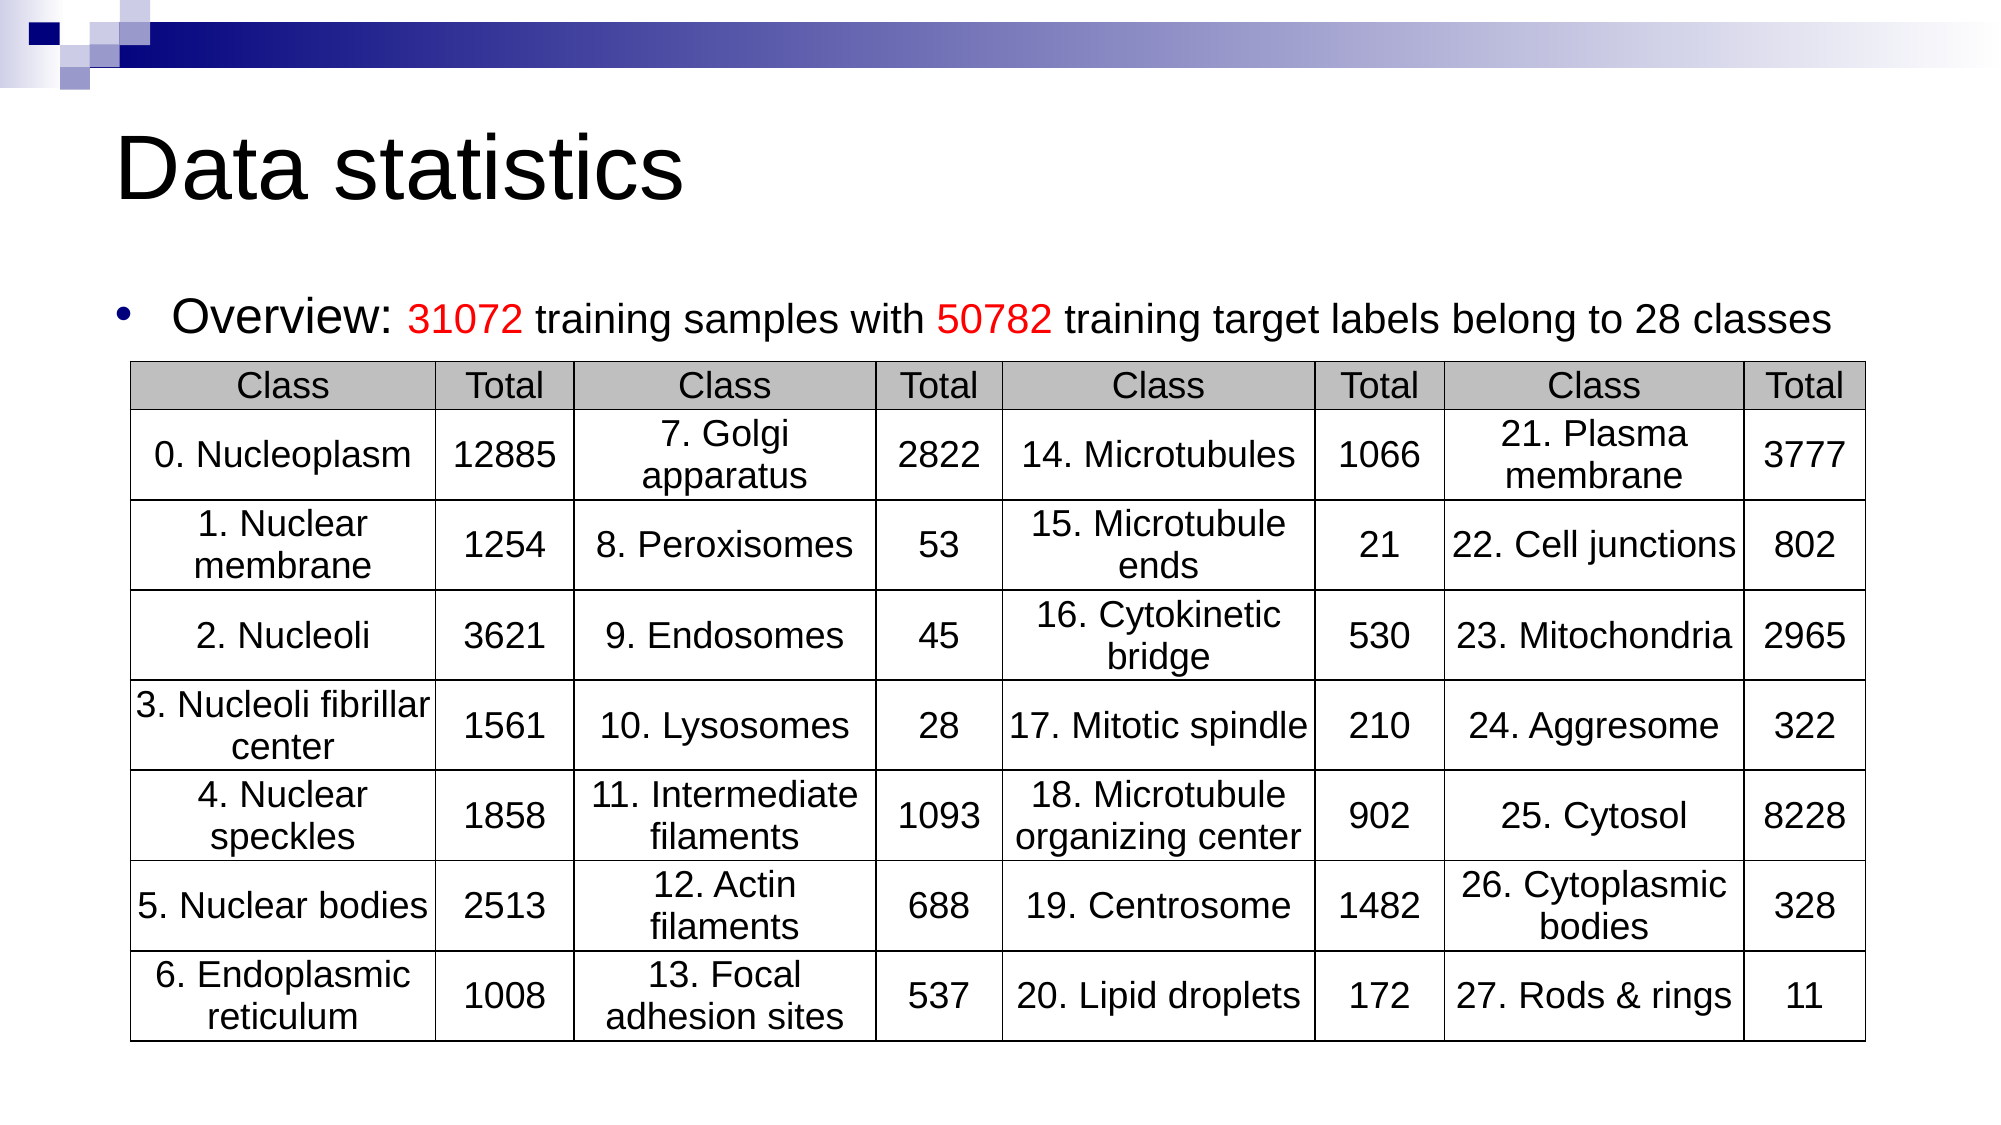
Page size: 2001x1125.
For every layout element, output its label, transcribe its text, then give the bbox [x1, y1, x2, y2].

table_cell 210 [1316, 681, 1444, 769]
table_cell 22. Cell junctions [1445, 501, 1743, 589]
table_cell 2965 [1745, 591, 1865, 679]
table_cell 802 [1745, 501, 1865, 589]
table_cell 2. Nucleoli [131, 591, 435, 679]
table_header Class [1445, 362, 1743, 409]
table_cell 25. Cytosol [1445, 771, 1743, 860]
table_cell 1008 [436, 952, 573, 1040]
table_cell 2513 [436, 861, 573, 950]
table_cell 3777 [1745, 410, 1865, 499]
table_cell 5. Nuclear bodies [131, 861, 435, 950]
table_cell 1066 [1316, 410, 1444, 499]
table_cell 3621 [436, 591, 573, 679]
table_cell 688 [877, 861, 1002, 950]
table_cell 45 [877, 591, 1002, 679]
table_cell 20. Lipid droplets [1003, 952, 1314, 1040]
table_cell 1858 [436, 771, 573, 860]
table_header Total [1316, 362, 1444, 409]
table_cell 11 [1745, 952, 1865, 1040]
table_header Class [131, 362, 435, 409]
table_cell 537 [877, 952, 1002, 1040]
table_cell 7. Golgi apparatus [575, 410, 875, 499]
table_cell 15. Microtubule ends [1003, 501, 1314, 589]
table_cell 17. Mitotic spindle [1003, 681, 1314, 769]
table_cell 8. Peroxisomes [575, 501, 875, 589]
table_cell 10. Lysosomes [575, 681, 875, 769]
table_cell 27. Rods & rings [1445, 952, 1743, 1040]
table_cell 902 [1316, 771, 1444, 860]
table_header Total [1745, 362, 1865, 409]
table_cell 172 [1316, 952, 1444, 1040]
table_cell 21 [1316, 501, 1444, 589]
title Data statistics [99, 93, 1900, 232]
table_cell 13. Focal adhesion sites [575, 952, 875, 1040]
table_cell 23. Mitochondria [1445, 591, 1743, 679]
table_cell 1561 [436, 681, 573, 769]
table_cell 16. Cytokinetic bridge [1003, 591, 1314, 679]
table_cell 1. Nuclear membrane [131, 501, 435, 589]
table_cell 14. Microtubules [1003, 410, 1314, 499]
table_cell 24. Aggresome [1445, 681, 1743, 769]
table_cell 328 [1745, 861, 1865, 950]
table_cell 12885 [436, 410, 573, 499]
table_cell 8228 [1745, 771, 1865, 860]
table_cell 1254 [436, 501, 573, 589]
table_cell 3. Nucleoli fibrillar center [131, 681, 435, 769]
table_cell 9. Endosomes [575, 591, 875, 679]
table_cell 530 [1316, 591, 1444, 679]
table_header Total [877, 362, 1002, 409]
table_cell 1482 [1316, 861, 1444, 950]
table_cell 11. Intermediate filaments [575, 771, 875, 860]
table_cell 2822 [877, 410, 1002, 499]
table_cell 4. Nuclear speckles [131, 771, 435, 860]
table_cell 19. Centrosome [1003, 861, 1314, 950]
table_cell 26. Cytoplasmic bodies [1445, 861, 1743, 950]
table_header Class [575, 362, 875, 409]
table_cell 21. Plasma membrane [1445, 410, 1743, 499]
list Overview: 31072 training samples with 50782 training target labels belong to 28 classes [99, 275, 1900, 1067]
table_header Class [1003, 362, 1314, 409]
table_cell 322 [1745, 681, 1865, 769]
table_header Total [436, 362, 573, 409]
table_cell 1093 [877, 771, 1002, 860]
table_cell 12. Actin filaments [575, 861, 875, 950]
table_cell 53 [877, 501, 1002, 589]
table_cell 6. Endoplasmic reticulum [131, 952, 435, 1040]
table_cell 18. Microtubule organizing center [1003, 771, 1314, 860]
table_cell 28 [877, 681, 1002, 769]
table_cell 0. Nucleoplasm [131, 410, 435, 499]
